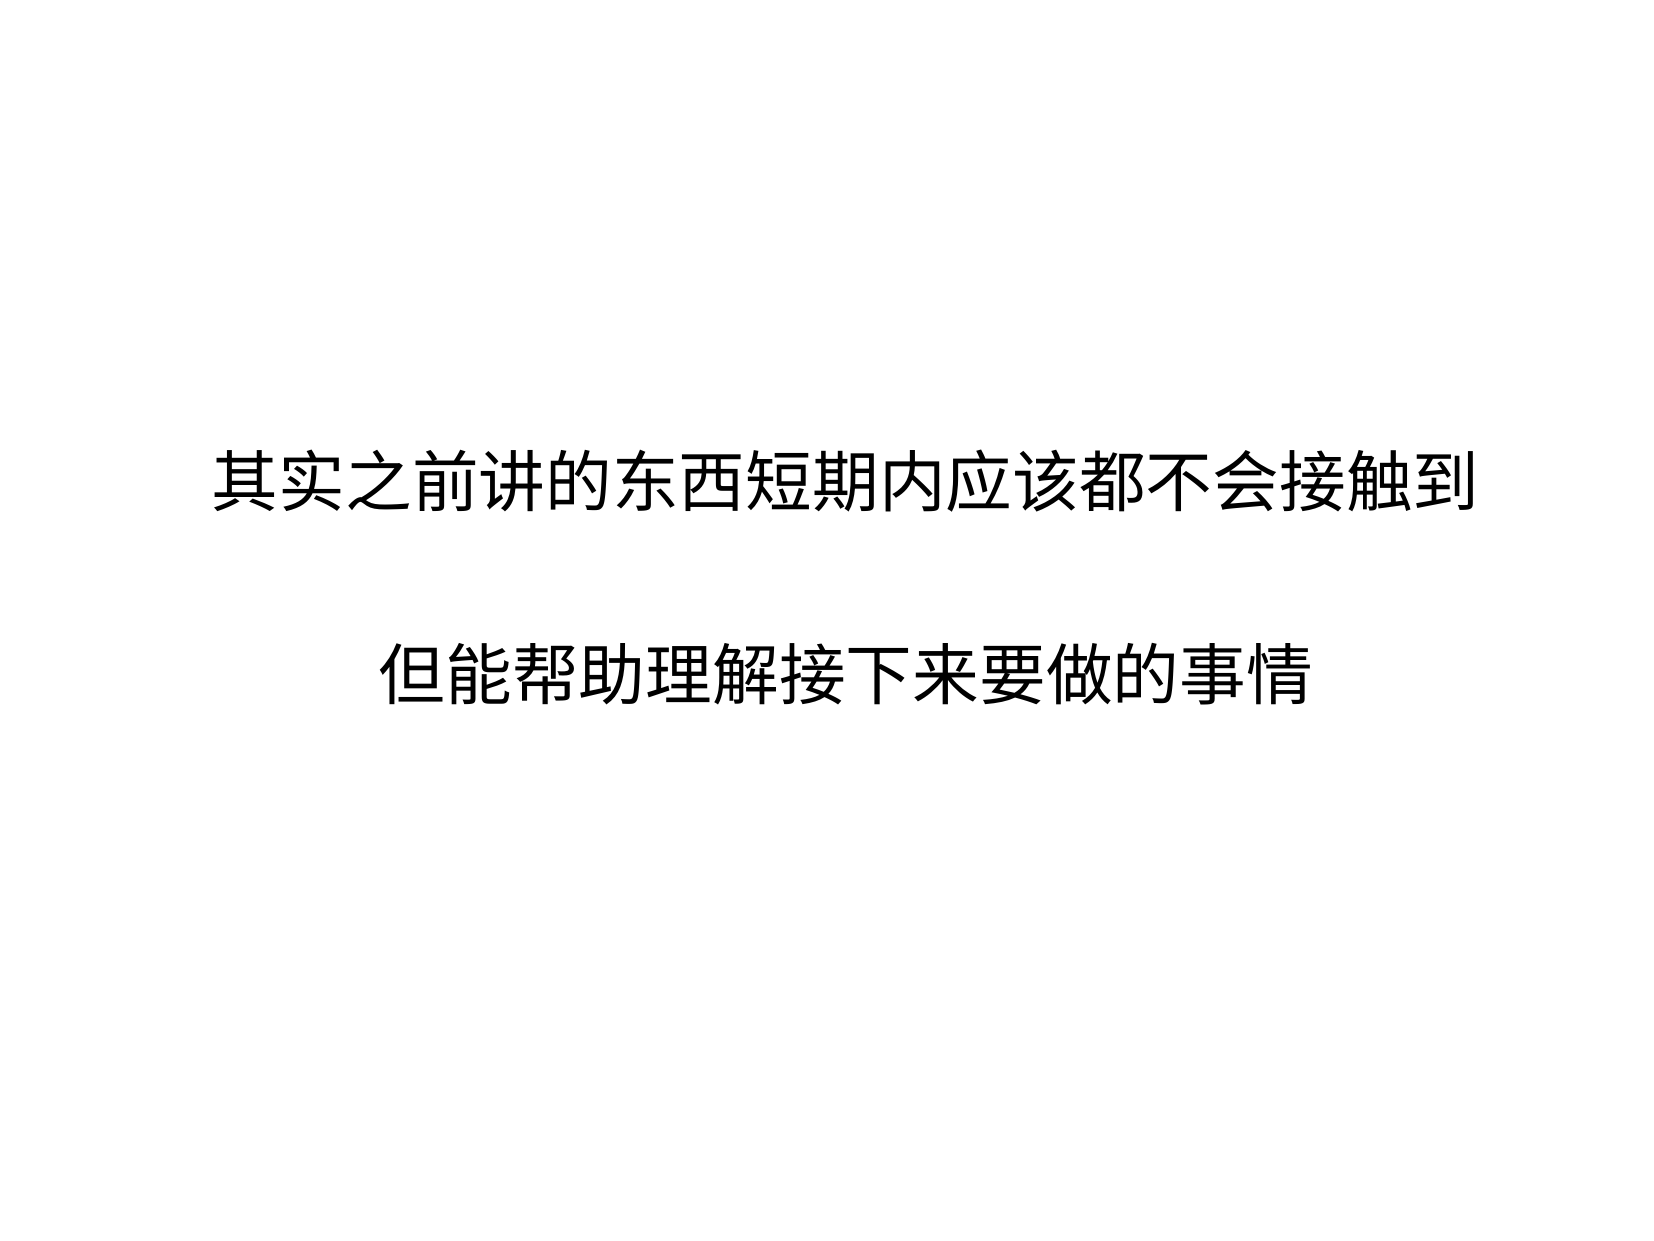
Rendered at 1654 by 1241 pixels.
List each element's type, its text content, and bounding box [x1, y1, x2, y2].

title 其实之前讲的东西短期内应该都不会接触到 但能帮助理解接下来要做的事情 [101, 442, 1591, 706]
